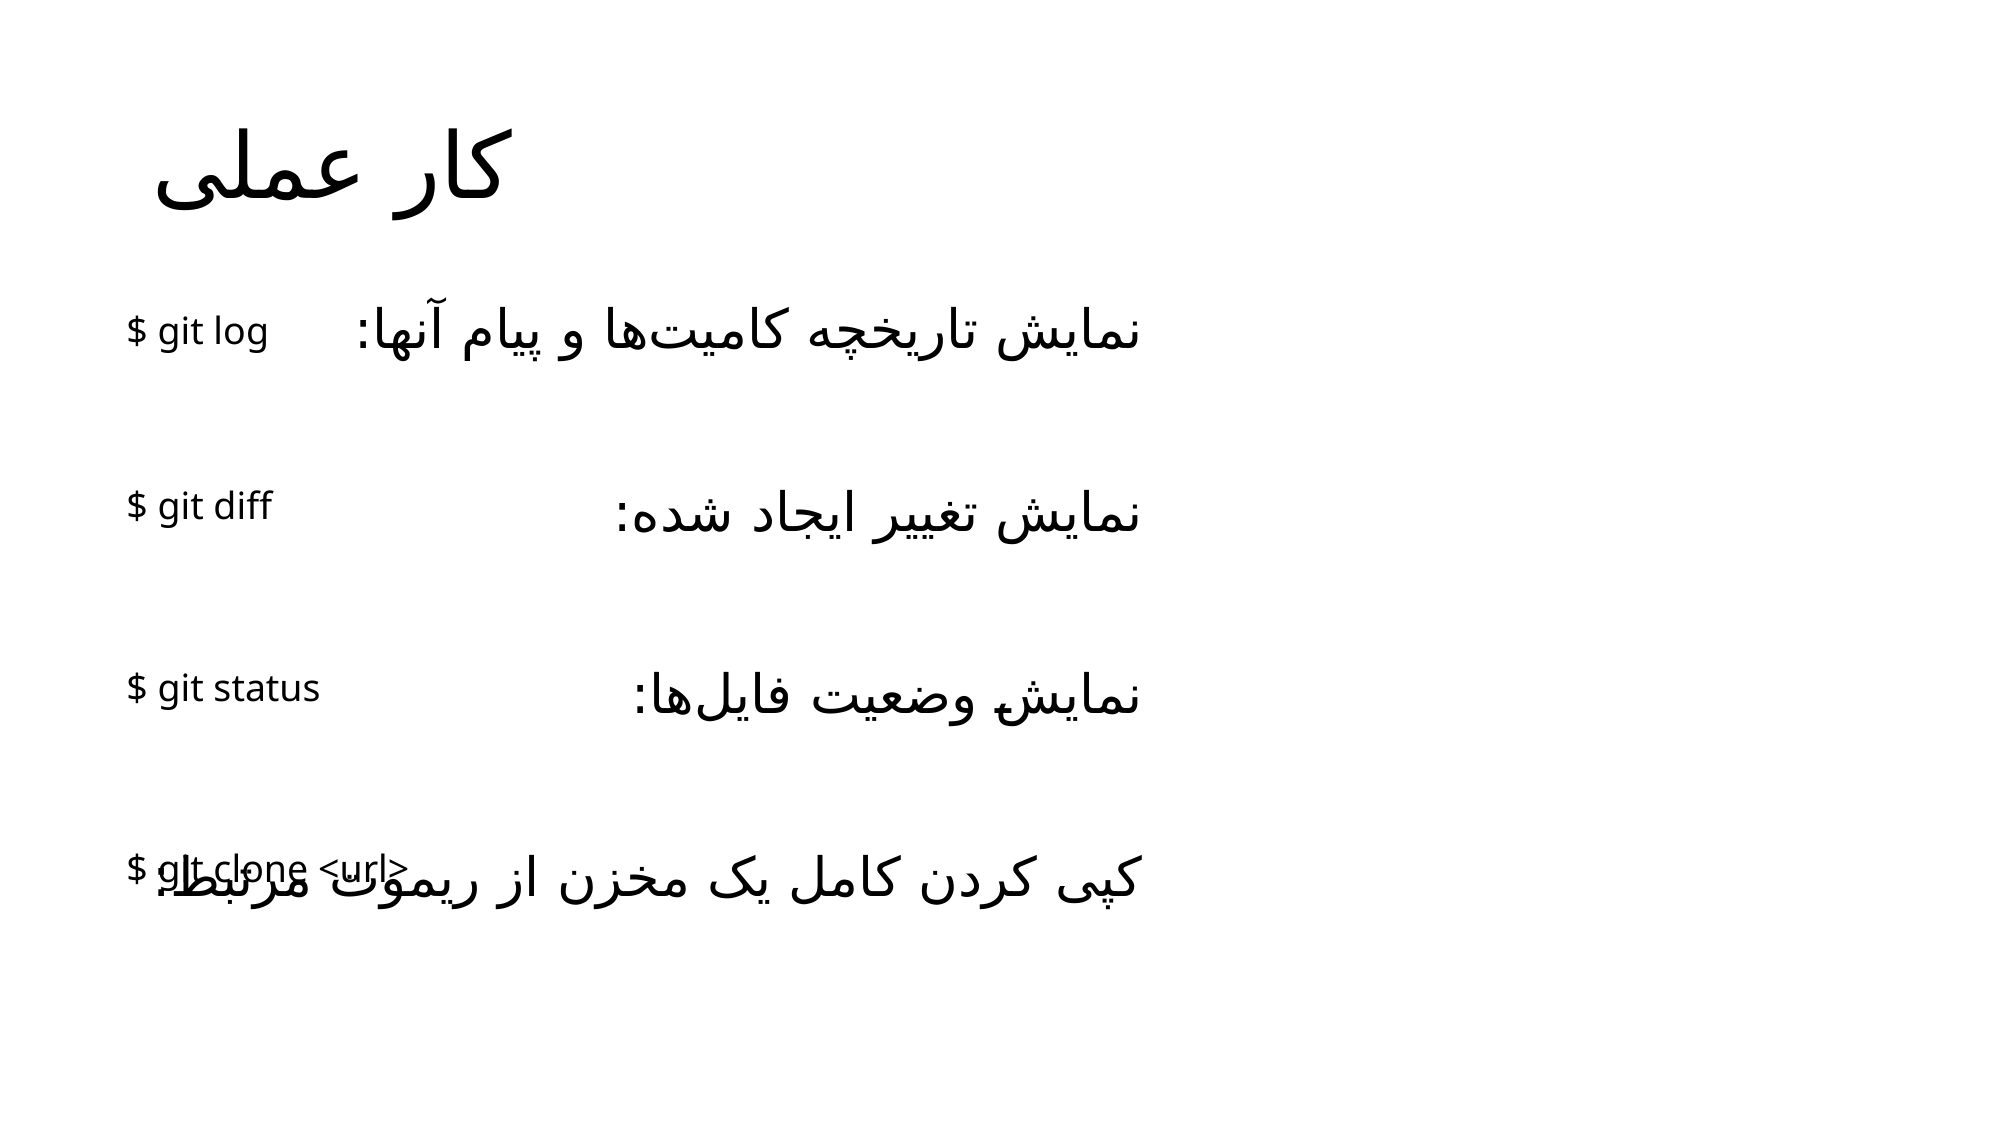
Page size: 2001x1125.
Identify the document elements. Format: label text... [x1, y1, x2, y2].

title کار عملی [137, 59, 1863, 278]
text_box $ git status [111, 656, 336, 717]
text_box $ git clone <url> [111, 837, 425, 899]
list نمایش تاریخچه کامیت‌ها و پیام آنها: نمایش تغییر ایجاد شده: نمایش وضعیت فایل‌ها: کپی کردن کامل یک مخزن از ریموت مرتبط: [137, 299, 1863, 1014]
text_box $ git log [111, 299, 282, 361]
text_box $ git diff [111, 474, 287, 536]
